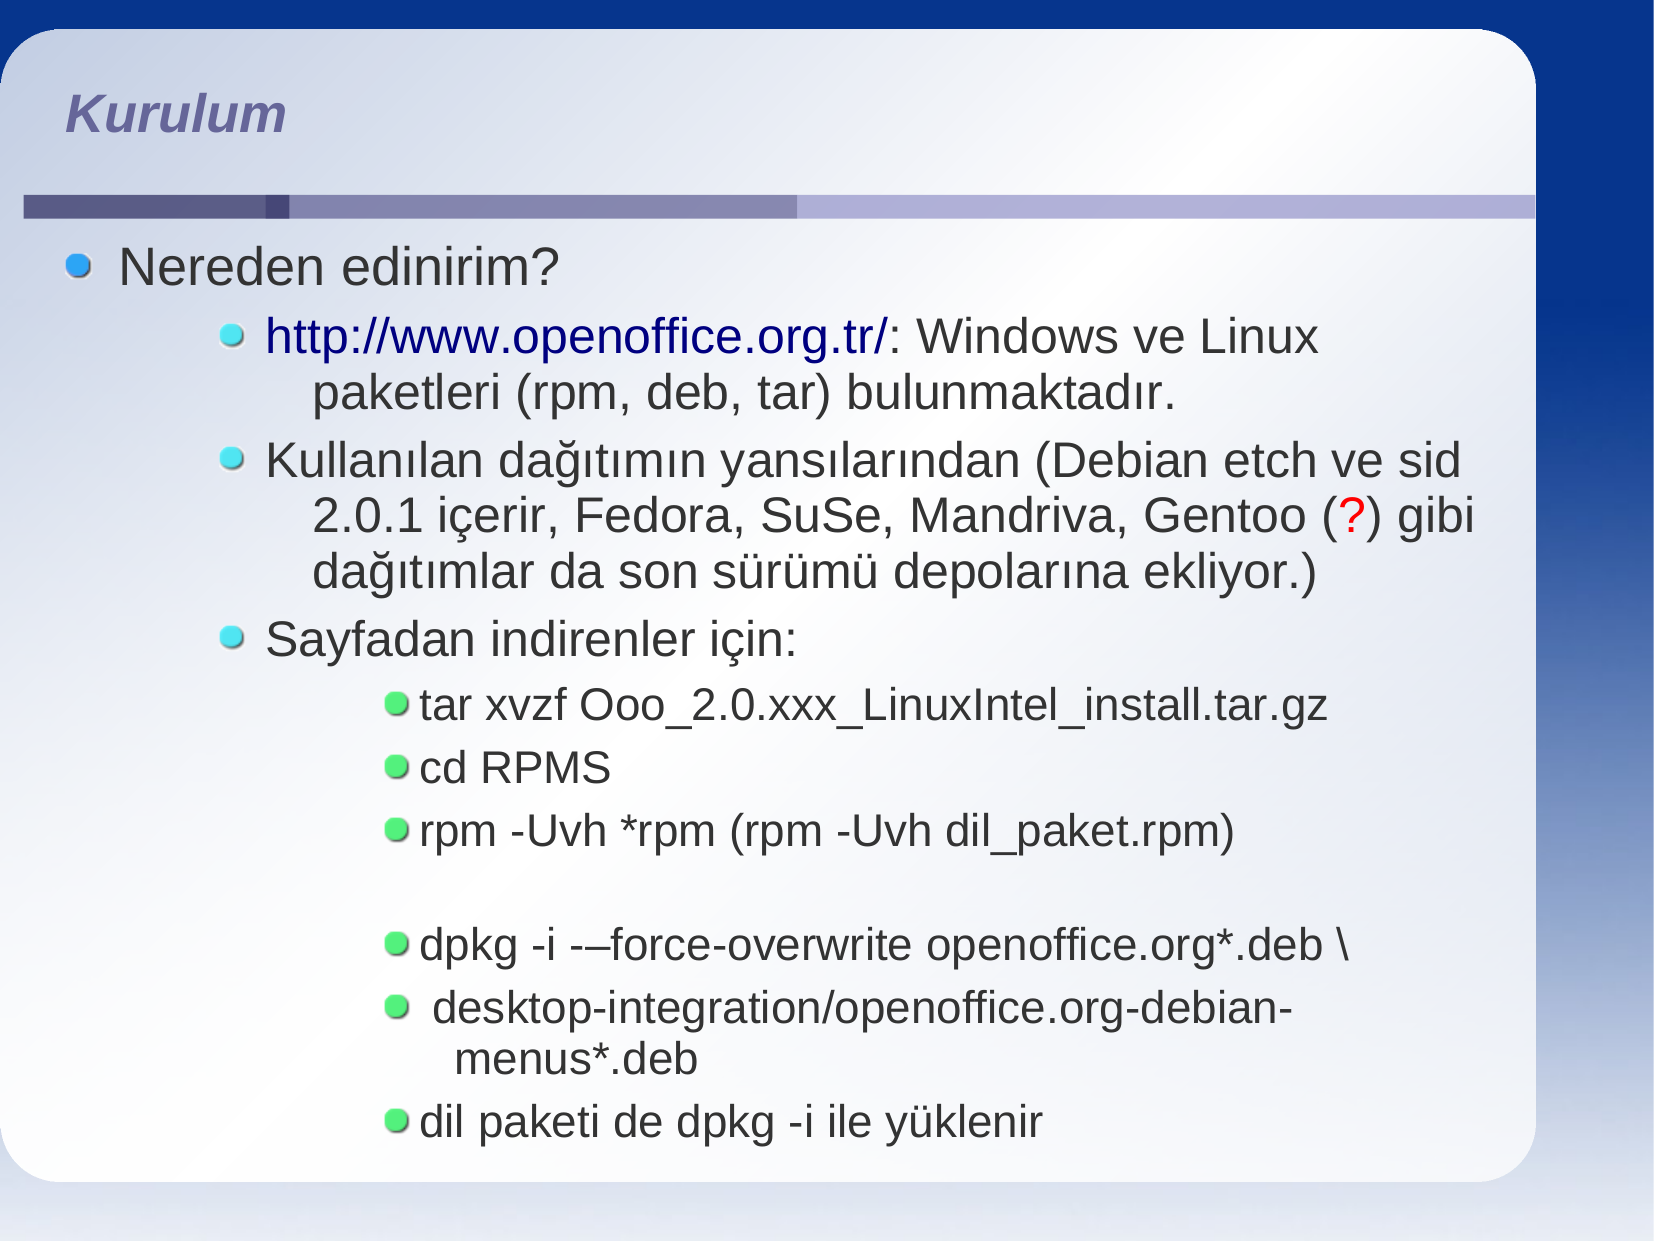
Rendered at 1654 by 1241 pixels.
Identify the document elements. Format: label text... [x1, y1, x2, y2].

title Kurulum [29, 49, 1506, 178]
picture [0, 0, 1654, 1241]
list Nereden edinirim? http://www.openoffice.org.tr/: Windows ve Linux paketleri (rpm, deb, tar) bulunmaktadır. Kullanılan dağıtımın yansılarından (Debian etch ve sid 2.0.1 içerir, Fedora, SuSe, Mandriva, Gentoo (?) gibi dağıtımlar da son sürümü depolarına ekliyor.) Sayfadan indirenler için: tar xvzf Ooo_2.0.xxx_LinuxIntel_install.tar.gz cd RPMS rpm -Uvh *rpm (rpm -Uvh dil_paket.rpm) dpkg -i -–force-overwrite openoffice.org*.deb \ desktop-integration/openoffice.org-debian-menus*.deb dil paketi de dpkg -i ile yüklenir [29, 236, 1506, 1183]
